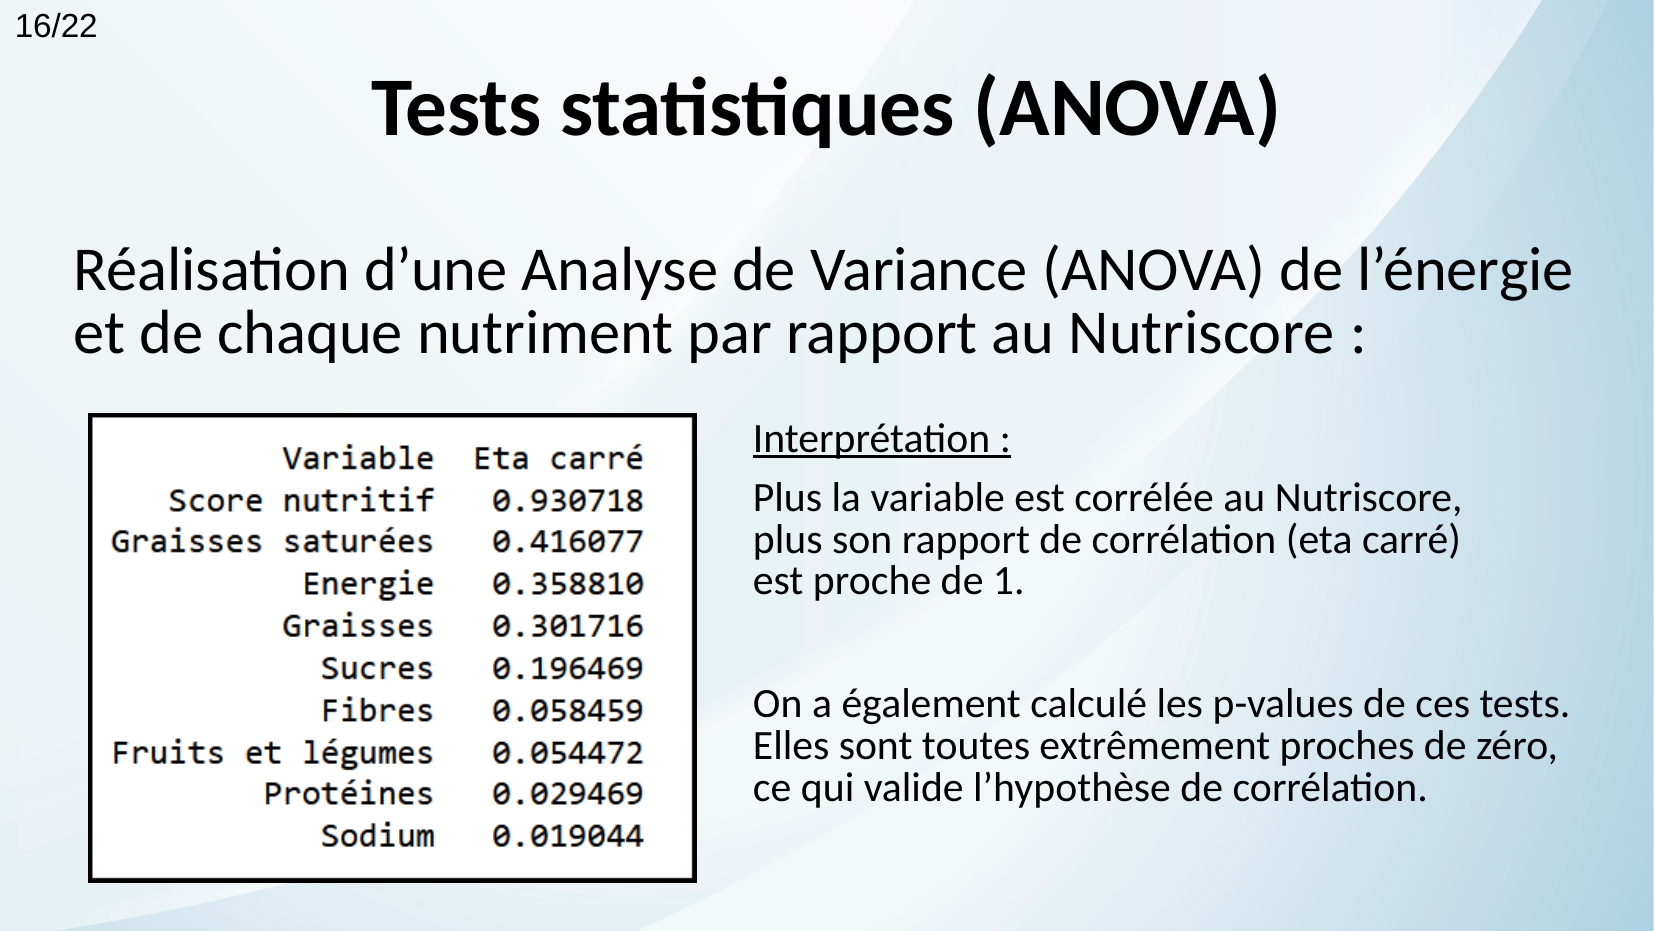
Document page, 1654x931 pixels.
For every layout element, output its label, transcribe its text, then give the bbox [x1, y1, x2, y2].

title Tests statistiques (ANOVA) [82, 37, 1571, 193]
text_box 16/22 [0, 0, 119, 60]
picture [0, 0, 1654, 931]
text_box Réalisation d’une Analyse de Variance (ANOVA) de l’énergie et de chaque nutriment par rapport au Nutriscore : [59, 236, 1595, 502]
text_box On a également calculé les p-values de ces tests. Elles sont toutes extrêmement proches de zéro, ce qui valide l’hypothèse de corrélation. [738, 679, 1625, 827]
text_box Interprétation : Plus la variable est corrélée au Nutriscore, plus son rapport de corrélation (eta carré) est proche de 1. [738, 413, 1506, 639]
